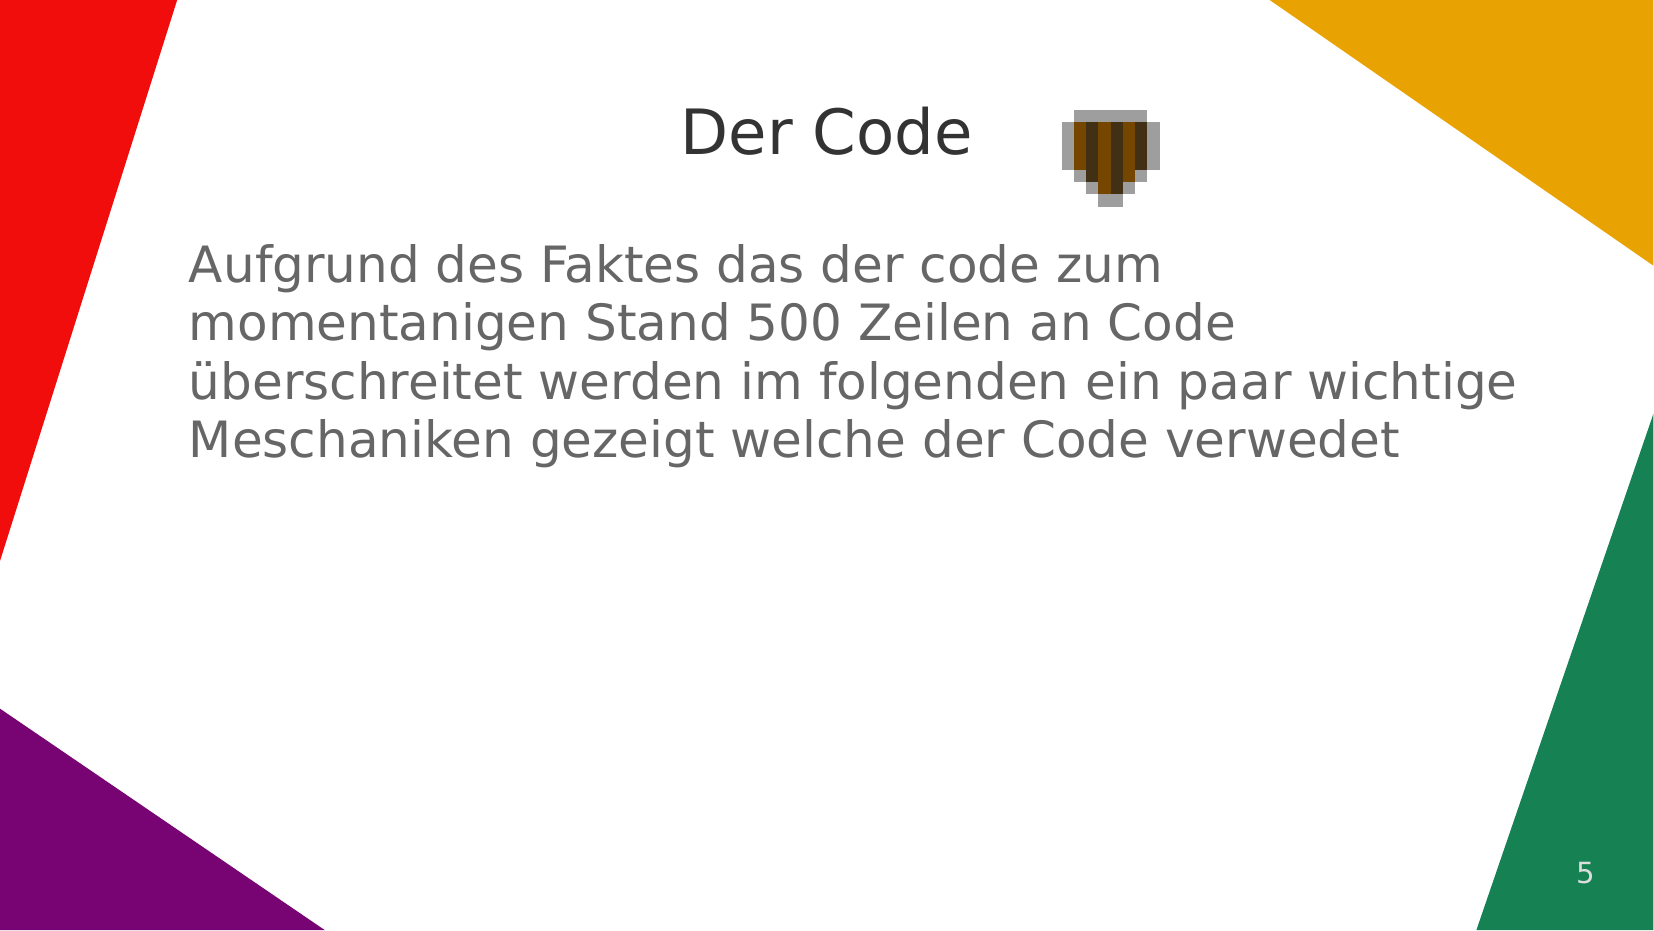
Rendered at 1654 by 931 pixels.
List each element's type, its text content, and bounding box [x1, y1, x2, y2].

title Der Code [118, 59, 1536, 207]
picture [1062, 110, 1160, 207]
list Aufgrund des Faktes das der code zum momentanigen Stand 500 Zeilen an Code überschreitet werden im folgenden ein paar wichtige Meschaniken gezeigt welche der Code verwedet [118, 236, 1536, 827]
